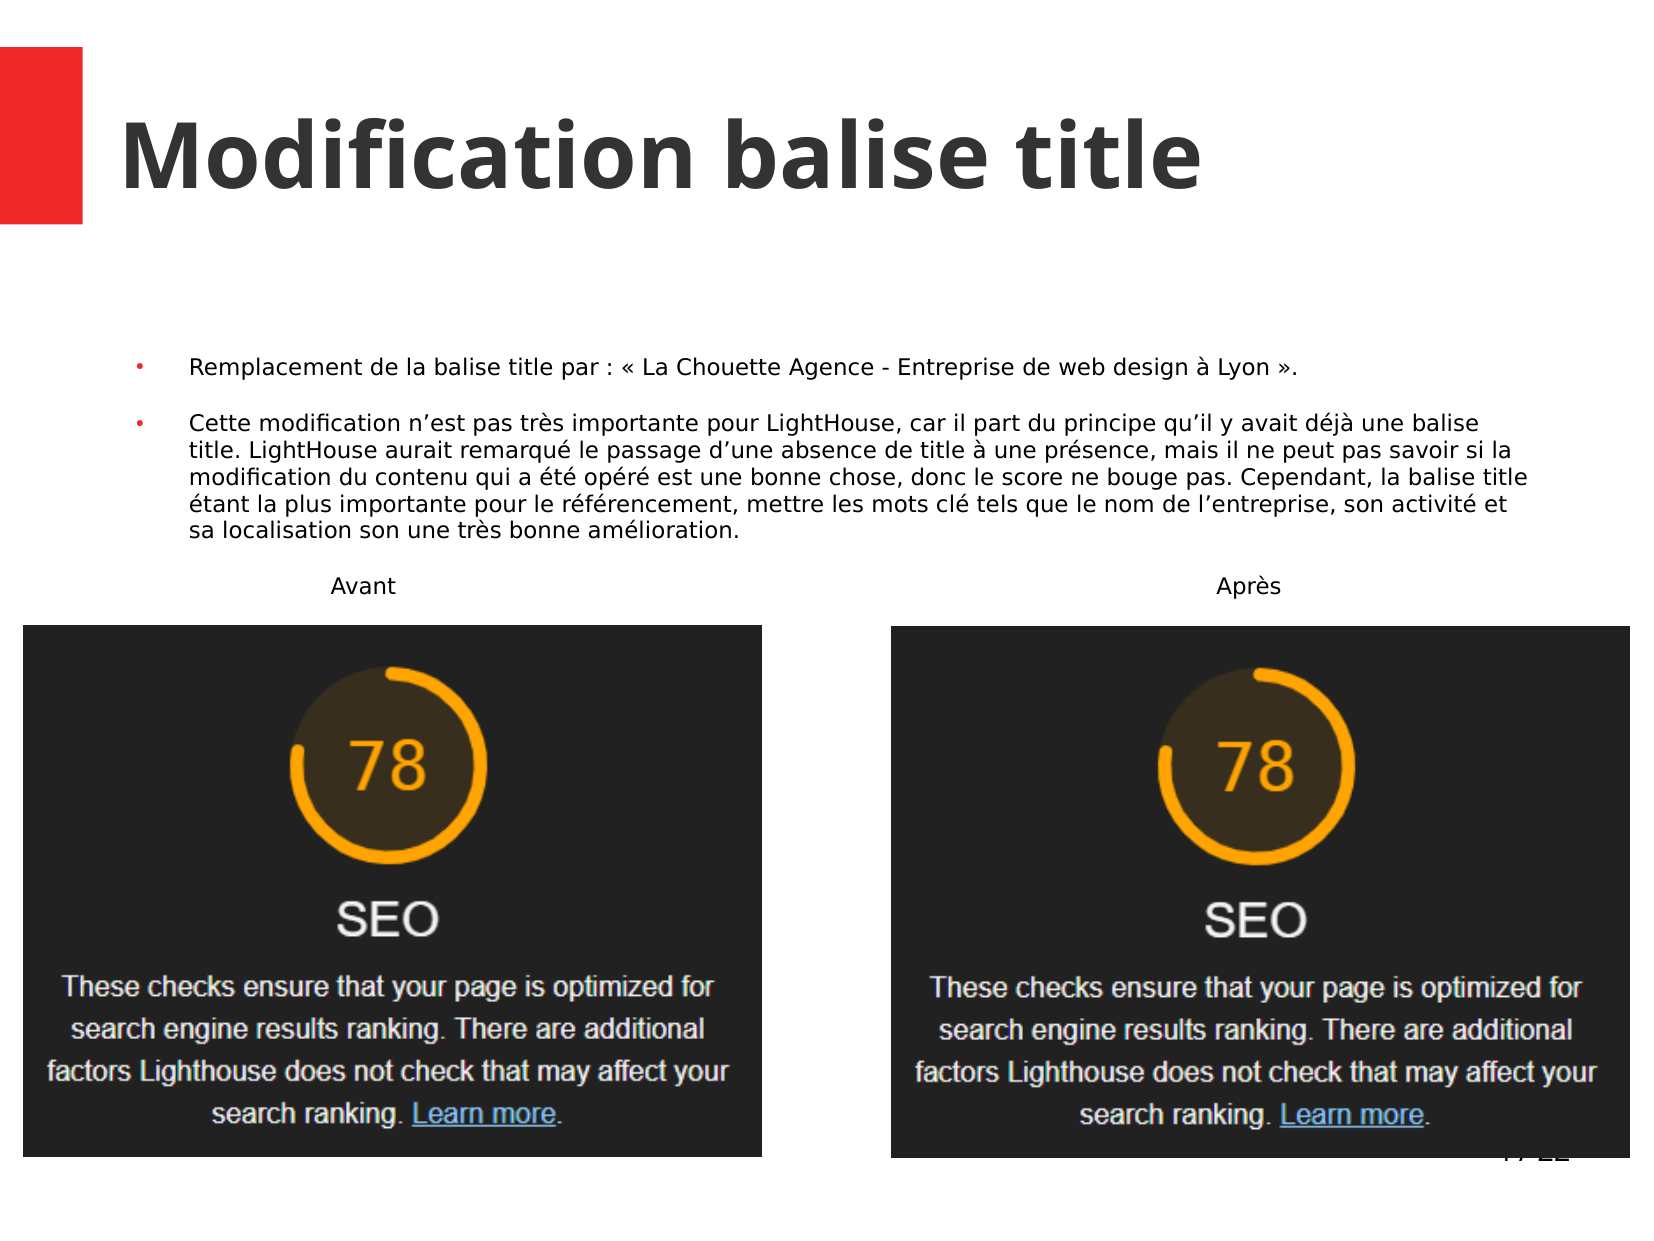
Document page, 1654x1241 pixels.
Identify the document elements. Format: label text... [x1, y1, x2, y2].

title Modification balise title [118, 27, 1571, 278]
picture [23, 625, 762, 1157]
picture [891, 626, 1630, 1158]
list Remplacement de la balise title par : « La Chouette Agence - Entreprise de web design à Lyon ». Cette modification n’est pas très importante pour LightHouse, car il part du principe qu’il y avait déjà une balise title. LightHouse aurait remarqué le passage d’une absence de title à une présence, mais il ne peut pas savoir si la modification du contenu qui a été opéré est une bonne chose, donc le score ne bouge pas. Cependant, la balise title étant la plus importante pour le référencement, mettre les mots clé tels que le nom de l’entreprise, son activité et sa localisation son une très bonne amélioration. Avant Après [118, 354, 1536, 1074]
